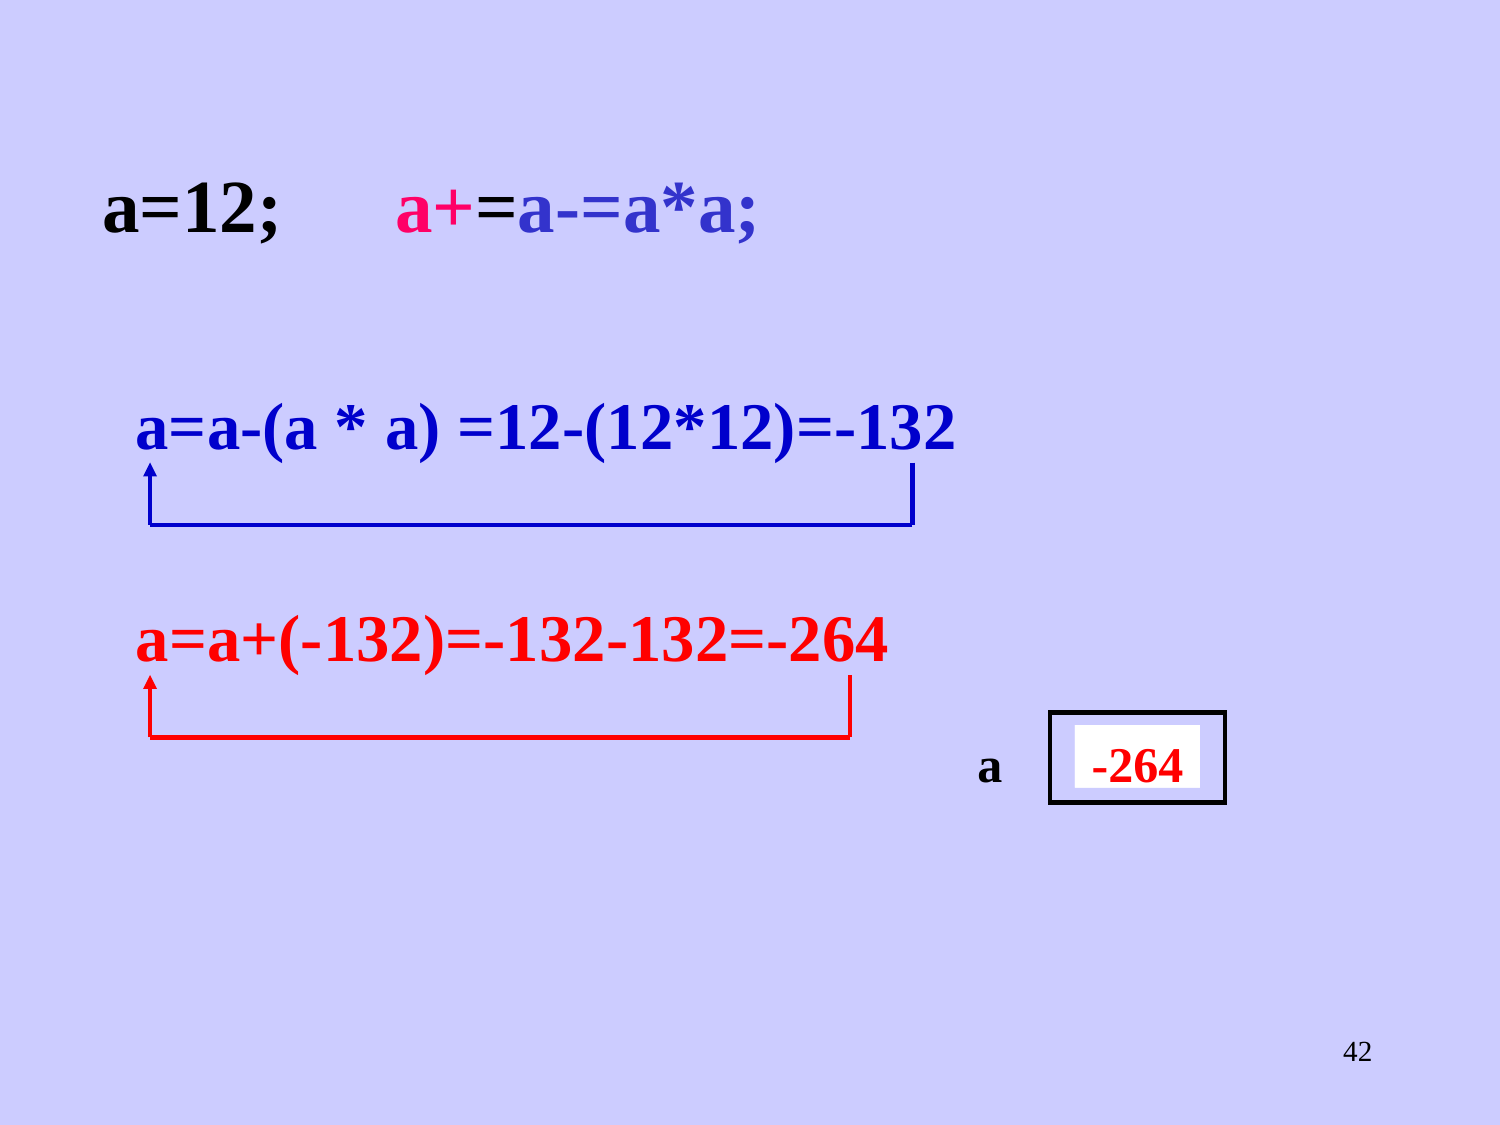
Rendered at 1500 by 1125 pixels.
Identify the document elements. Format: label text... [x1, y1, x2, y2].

text_box a=a+(-132)=-132-132=-264 [87, 587, 1042, 683]
text_box -264 [1074, 725, 1200, 788]
text_box a=a-(a * a) =12-(12*12)=-132 [87, 374, 1088, 471]
text_box a=12; a+=a-=a*a; [87, 149, 1150, 256]
text_box <编号> [1074, 1025, 1388, 1101]
text_box a [962, 724, 1026, 801]
